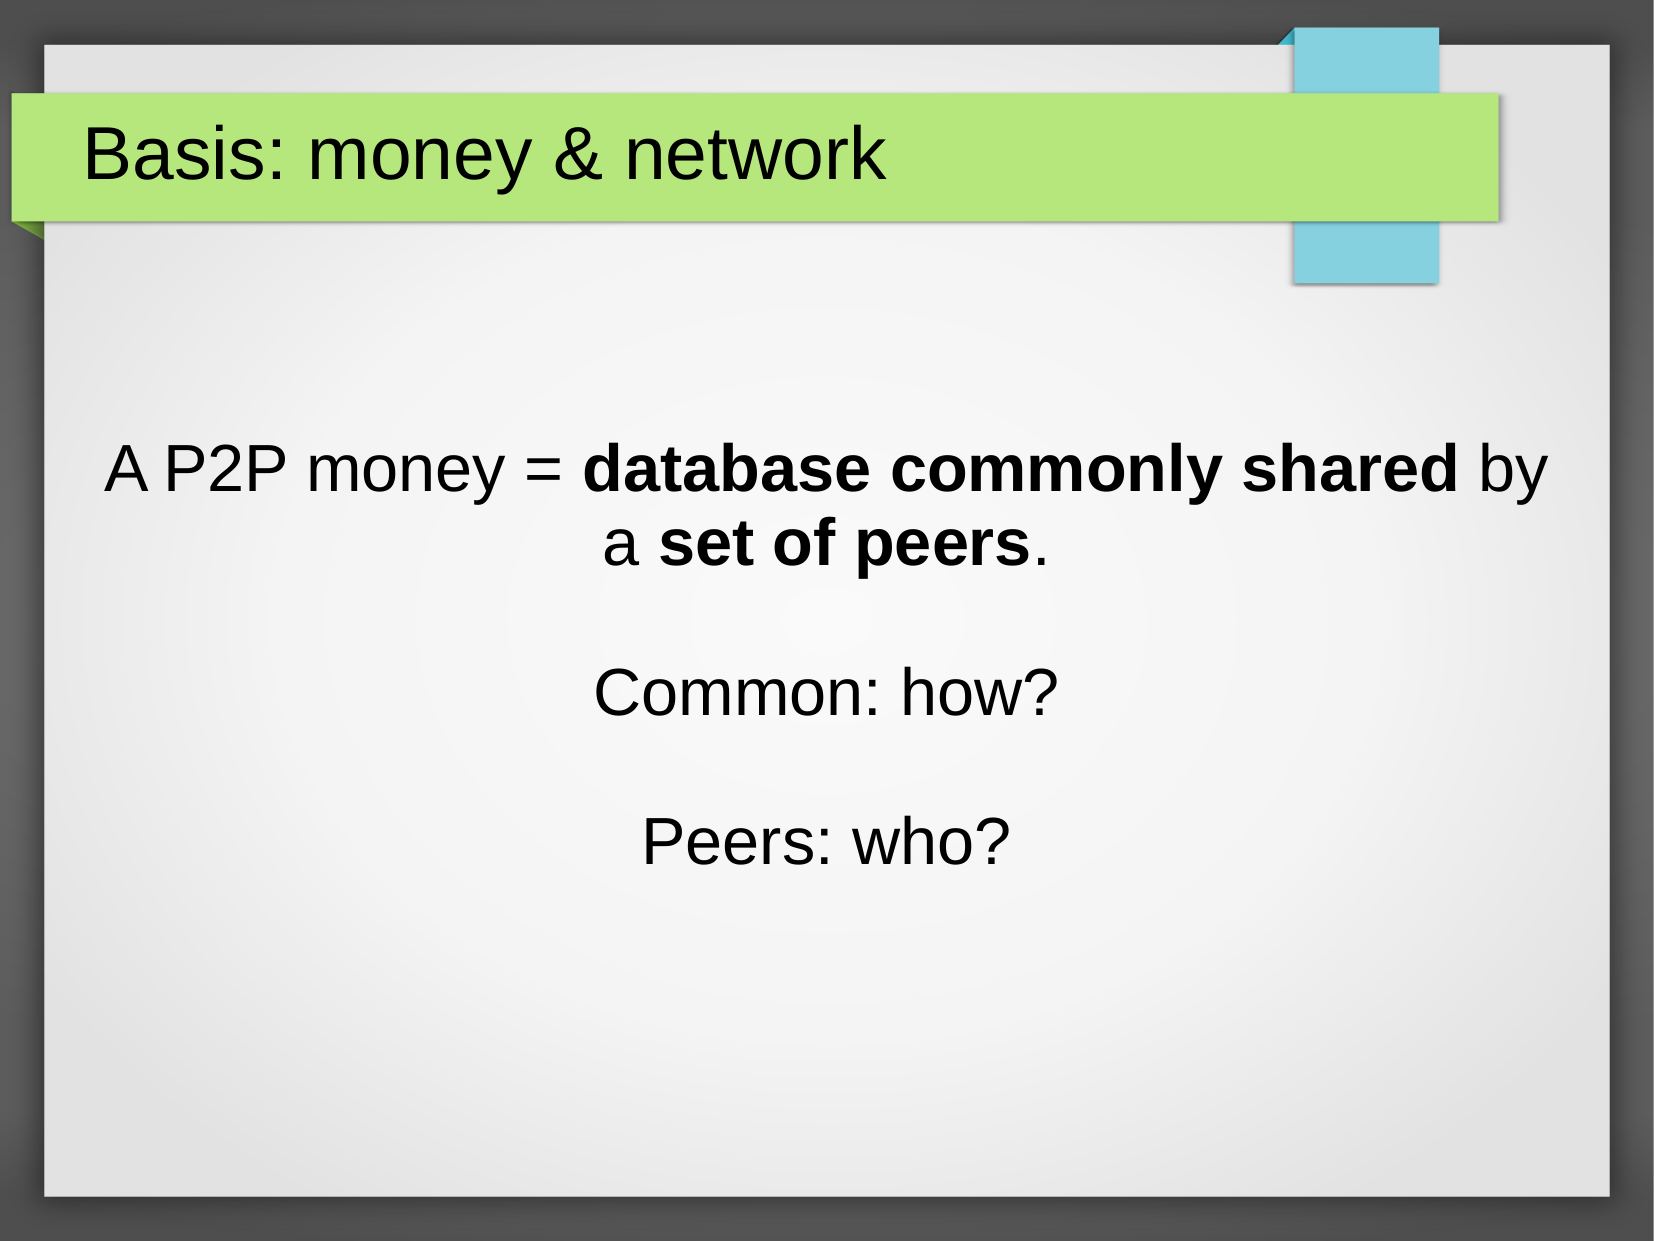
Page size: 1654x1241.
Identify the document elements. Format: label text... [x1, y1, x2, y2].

picture [0, 0, 1654, 1241]
subtitle A P2P money = database commonly shared by a set of peers. Common: how? Peers: who? [82, 295, 1571, 1015]
title Basis: money & network [82, 94, 1264, 213]
